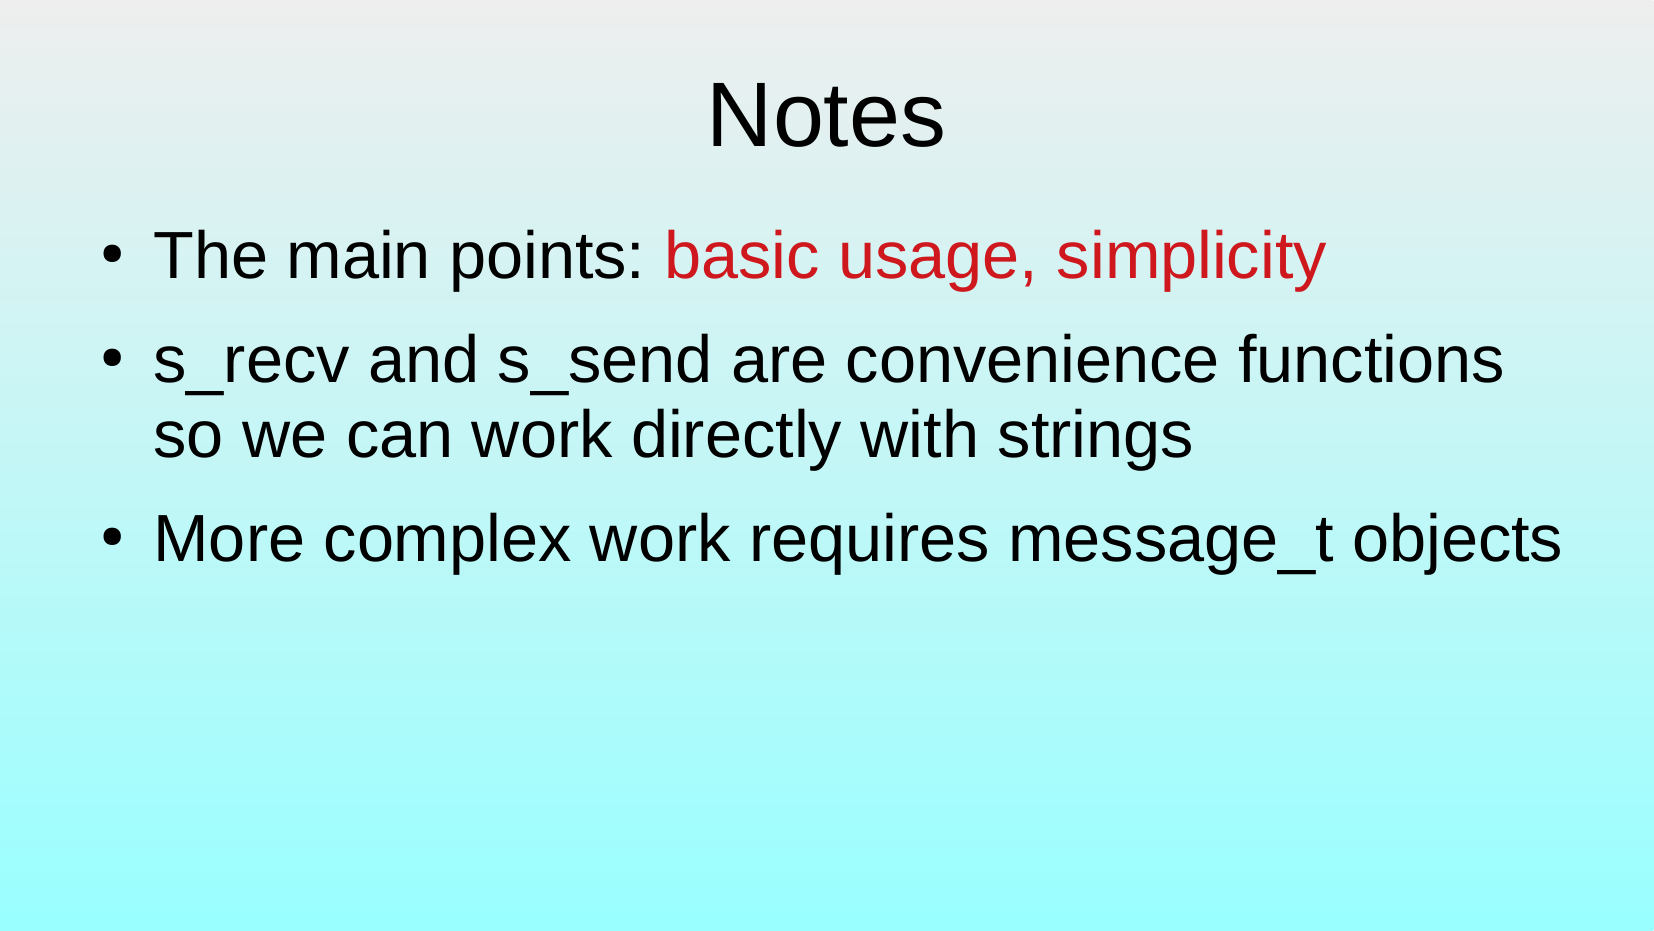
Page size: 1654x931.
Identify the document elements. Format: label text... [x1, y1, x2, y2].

title Notes [82, 37, 1571, 193]
list The main points: basic usage, simplicity s_recv and s_send are convenience functions so we can work directly with strings More complex work requires message_t objects [82, 217, 1571, 758]
